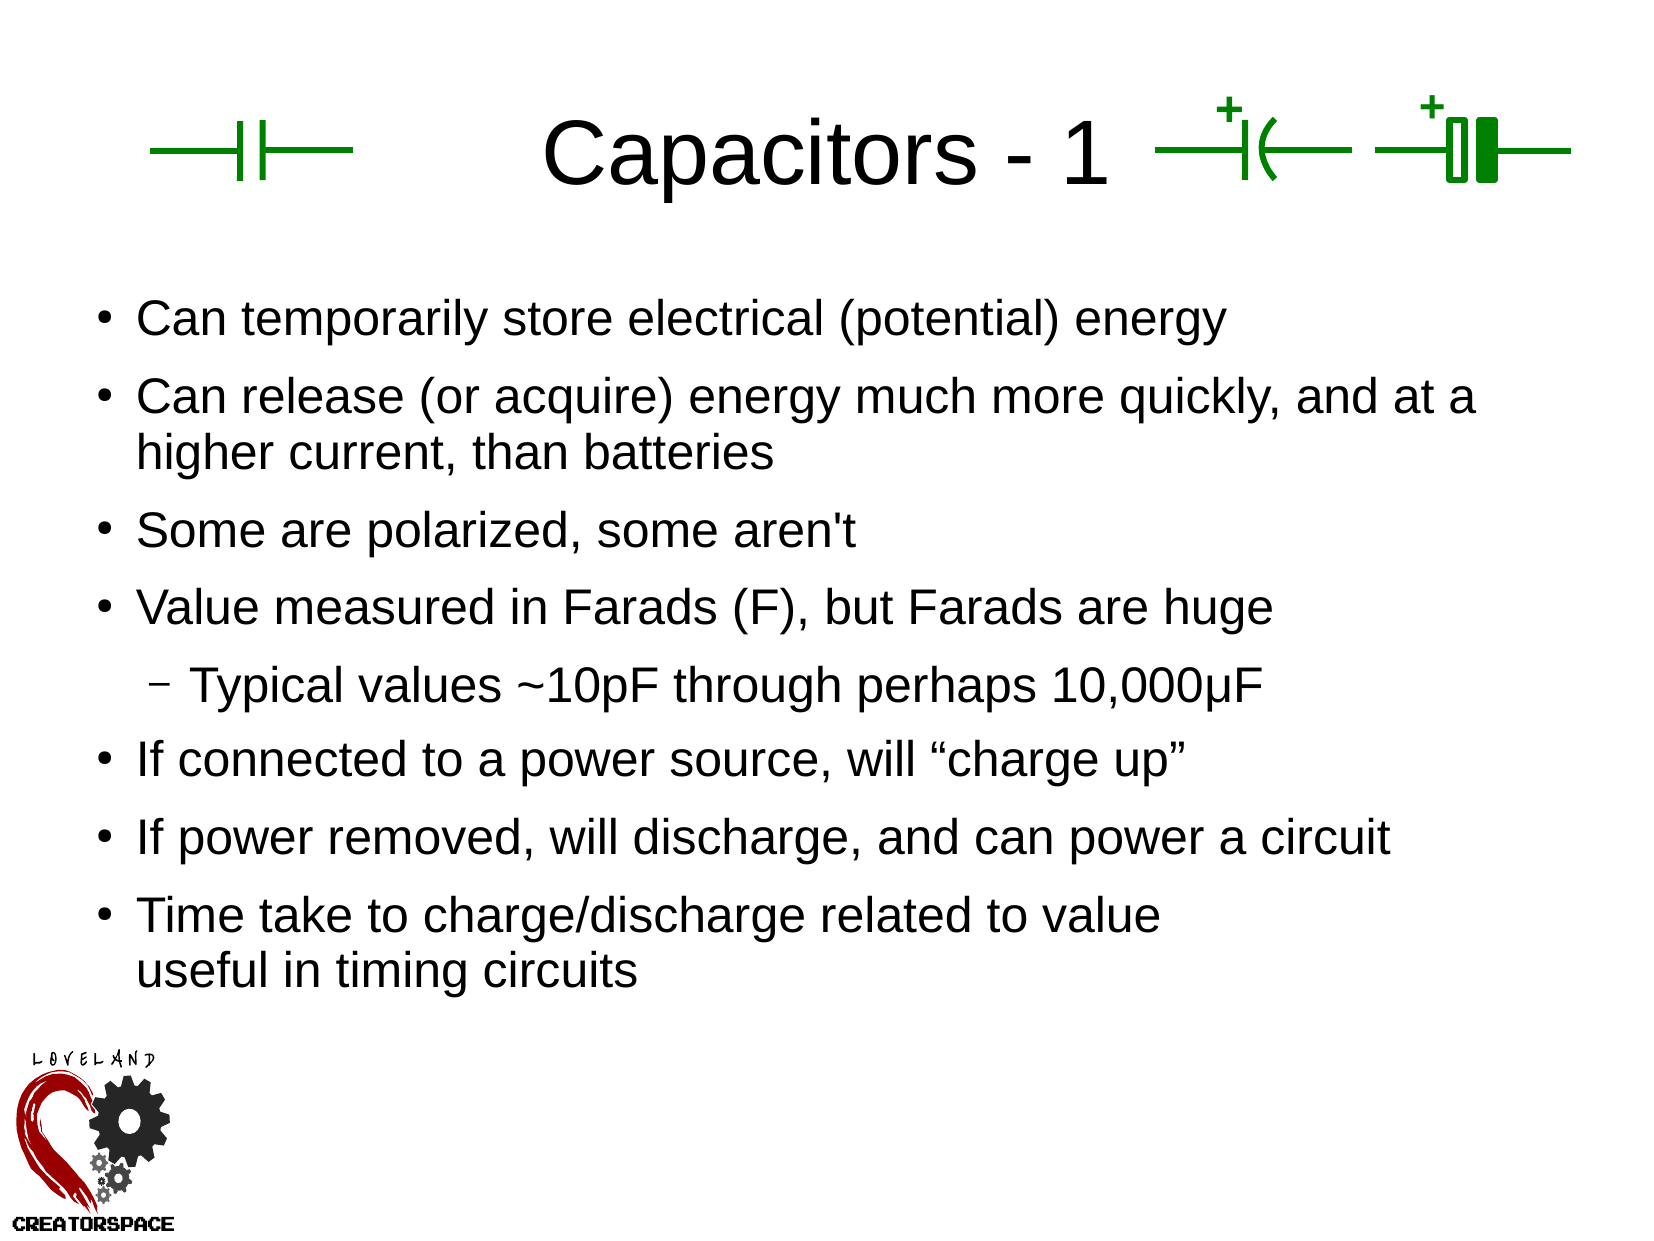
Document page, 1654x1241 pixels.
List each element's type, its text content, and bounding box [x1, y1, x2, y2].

list Can temporarily store electrical (potential) energy Can release (or acquire) energy much more quickly, and at a higher current, than batteries Some are polarized, some aren't Value measured in Farads (F), but Farads are huge Typical values ~10pF through perhaps 10,000μF If connected to a power source, will “charge up” If power removed, will discharge, and can power a circuit Time take to charge/discharge related to value useful in timing circuits [82, 290, 1571, 1010]
title Capacitors - 1 [82, 49, 1571, 257]
text_box + [1200, 73, 1304, 188]
text_box + [1404, 73, 1508, 188]
